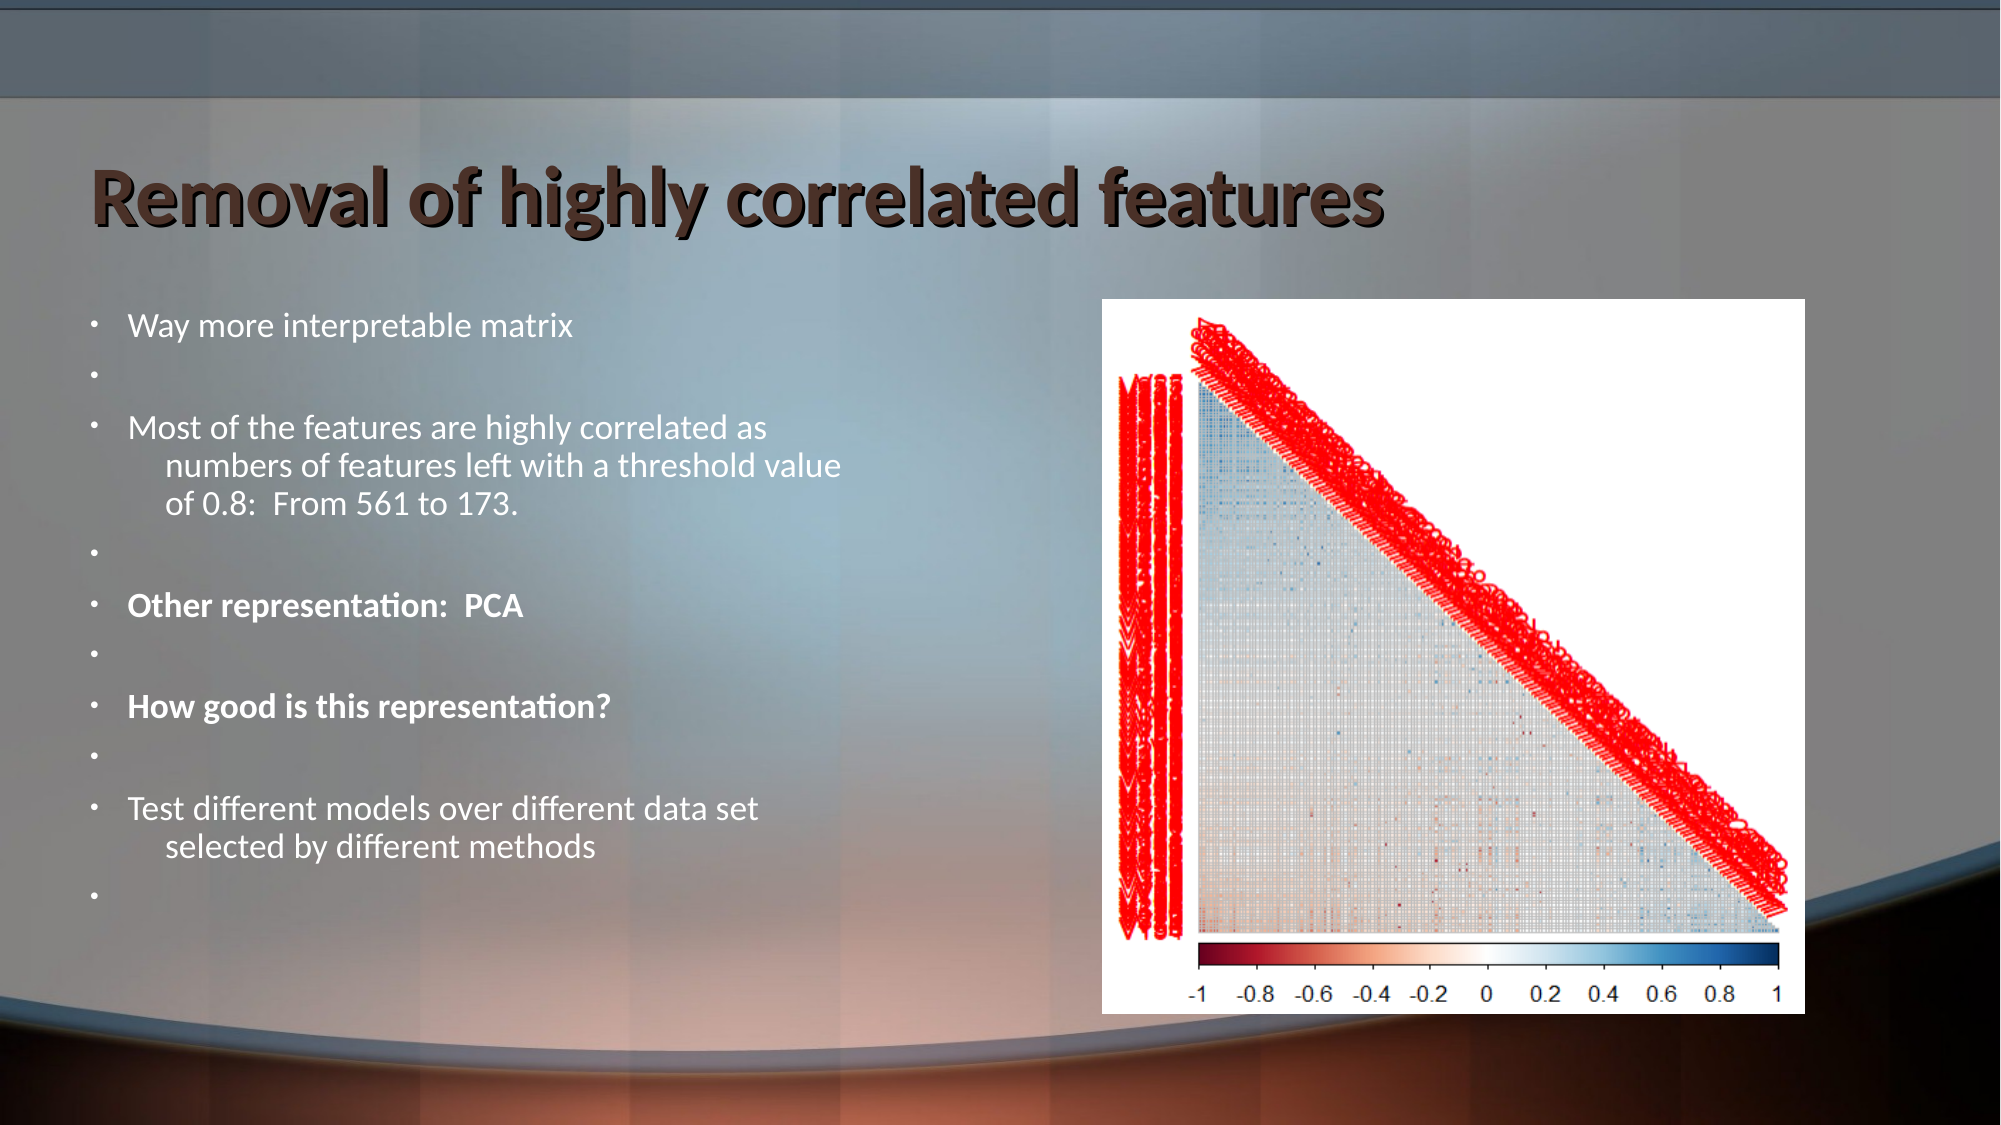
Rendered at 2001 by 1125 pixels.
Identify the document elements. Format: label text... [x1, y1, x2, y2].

list Way more interpretable matrix Most of the features are highly correlated as numbers of features left with a threshold value of 0.8: From 561 to 173. Other representation: PCA How good is this representation? Test different models over different data set selected by different methods [75, 299, 878, 1014]
picture [1102, 299, 1805, 1014]
title Removal of highly correlated features [75, 104, 1732, 294]
